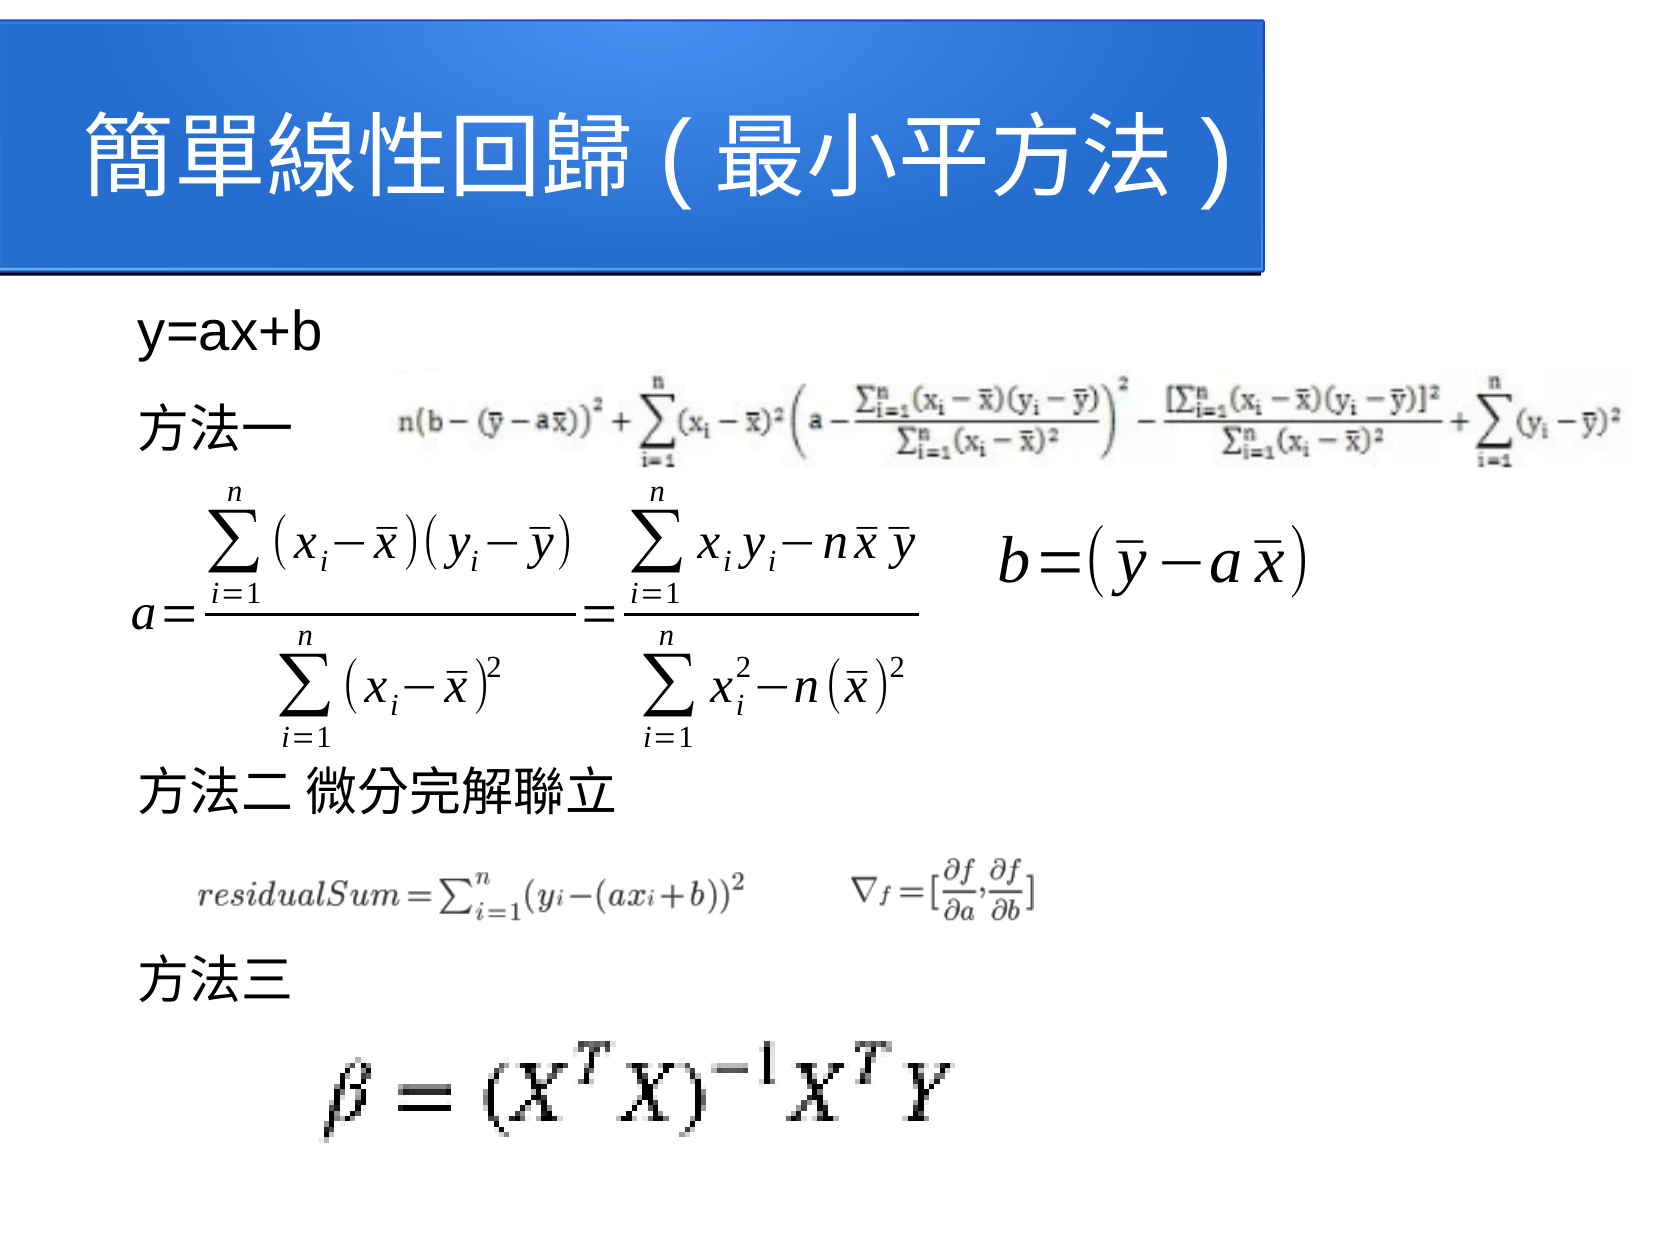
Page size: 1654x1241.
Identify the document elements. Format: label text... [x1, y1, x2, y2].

chart [980, 519, 1329, 601]
chart [118, 472, 934, 754]
picture [271, 1015, 1025, 1170]
list y=ax+b 方法一 方法二 微分完解聯立 方法三 [82, 299, 1571, 1019]
picture [389, 369, 1636, 473]
picture [850, 857, 1034, 922]
title 簡單線性回歸(最小平方法) [82, 47, 1235, 252]
picture [197, 871, 745, 922]
